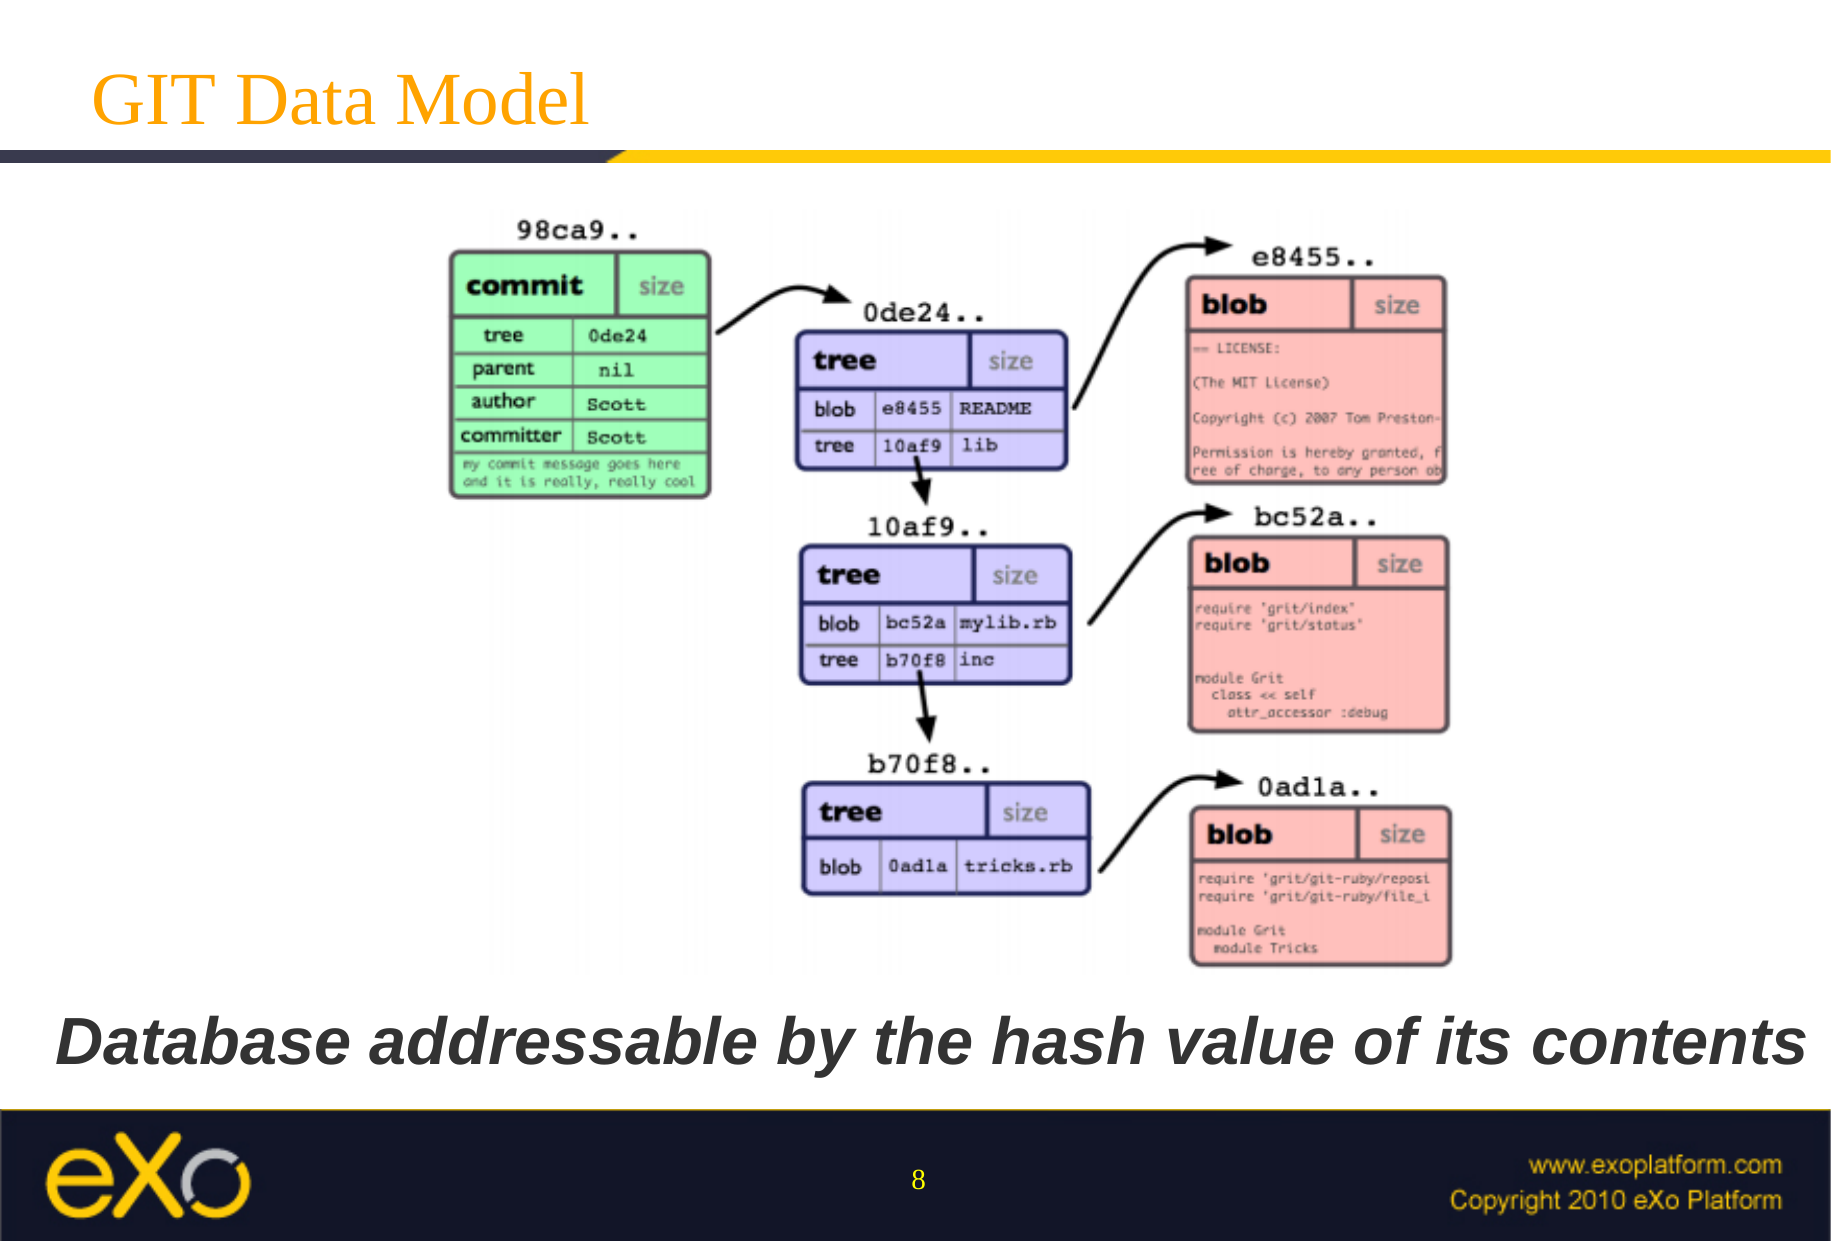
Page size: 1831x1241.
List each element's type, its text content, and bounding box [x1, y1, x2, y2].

text_box Database addressable by the hash value of its contents [19, 1012, 1831, 1084]
picture [0, 150, 1831, 163]
picture [441, 209, 1463, 976]
picture [0, 1109, 1831, 1241]
text_box GIT Data Model [91, 49, 1740, 151]
